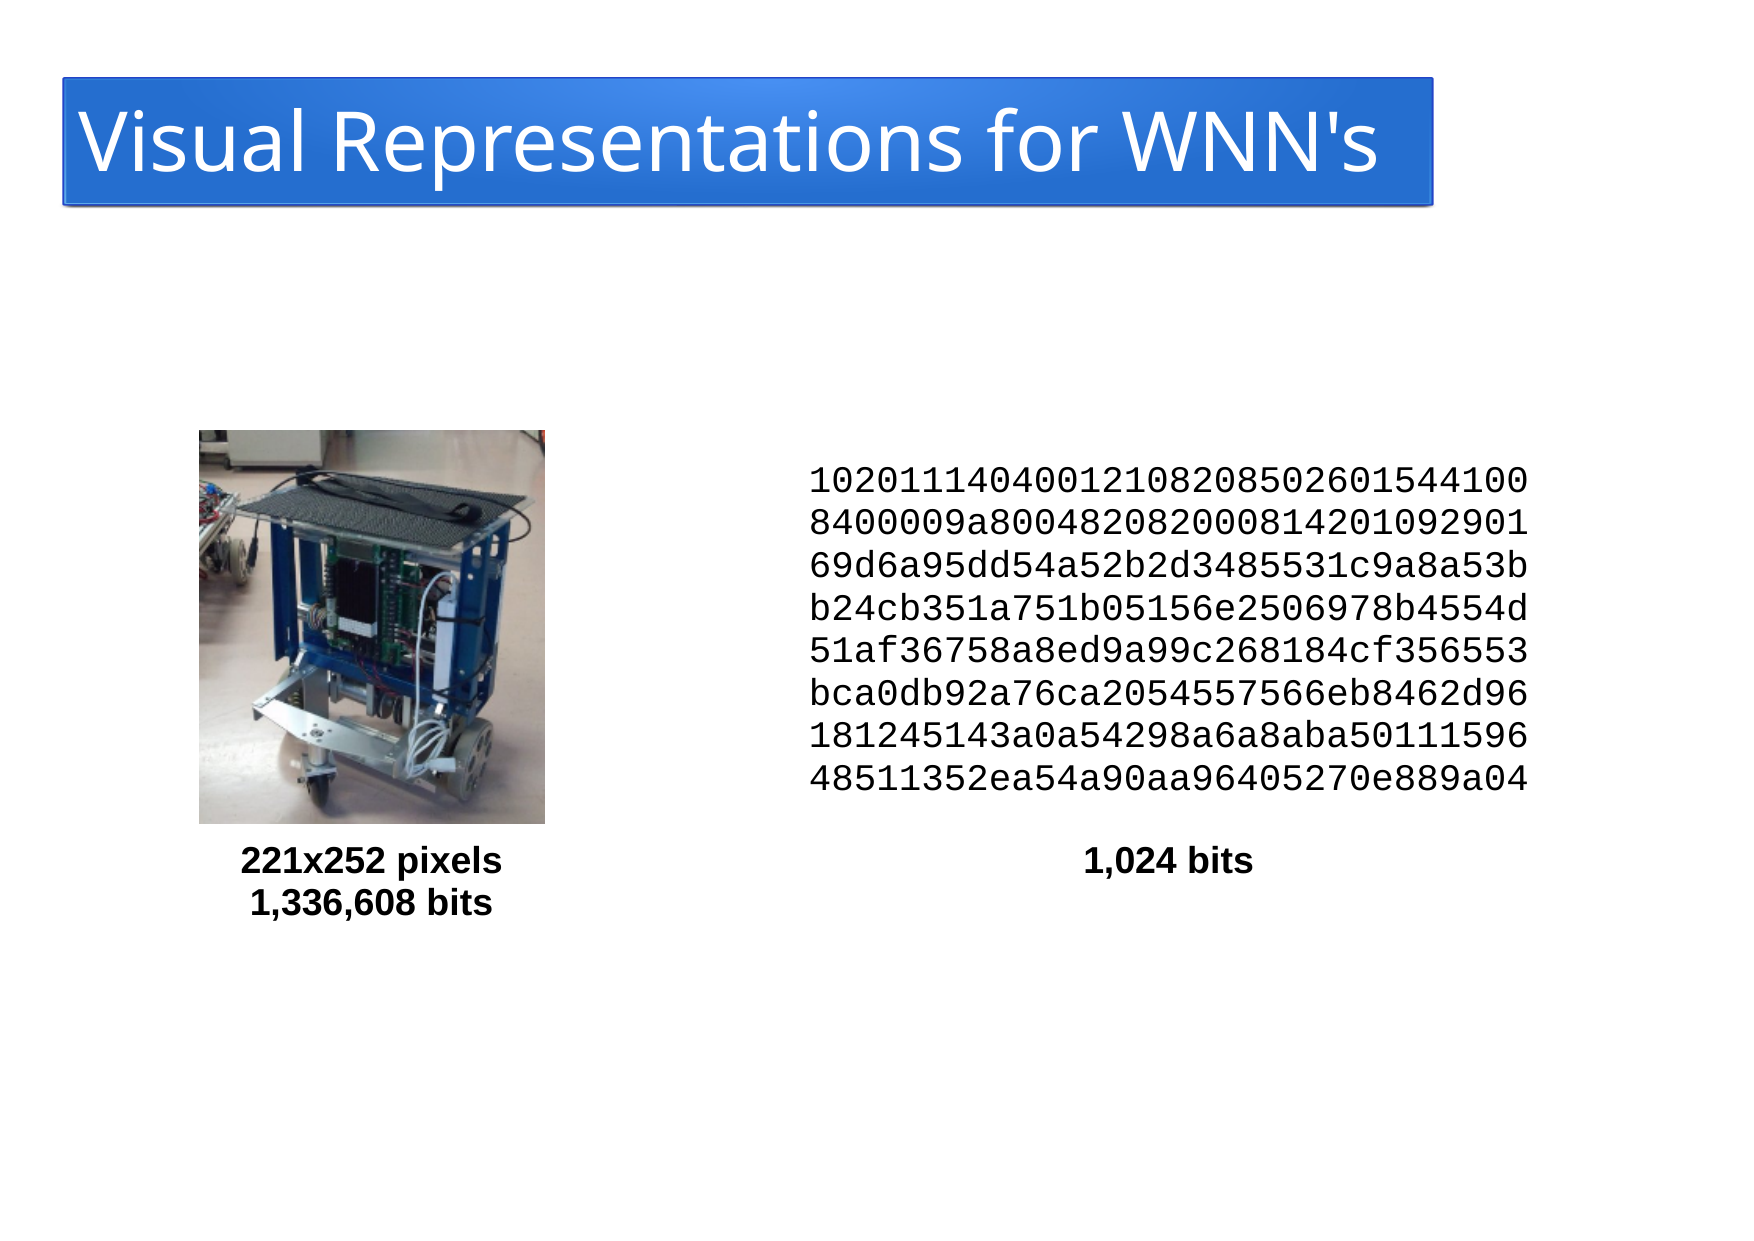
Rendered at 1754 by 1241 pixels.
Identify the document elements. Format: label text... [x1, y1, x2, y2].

text_box 221x252 pixels 1,336,608 bits [182, 832, 561, 931]
picture [58, 77, 1439, 209]
picture [199, 430, 545, 824]
title Visual Representations for WNN's [78, 80, 1429, 198]
text_box 1,024 bits [979, 832, 1358, 890]
text_box 10201114040012108208502601544100 8400009a800482082000814201092901 69d6a95dd54a52b2d3485531c9a8a53b b24cb351a751b05156e2506978b4554d 51af36758a8ed9a99c268184cf356553 bca0db92a76ca2054557566eb8462d96 181245143a0a54298a6a8aba50111596 48511352ea54a90aa96405270e889a04 [767, 424, 1571, 839]
